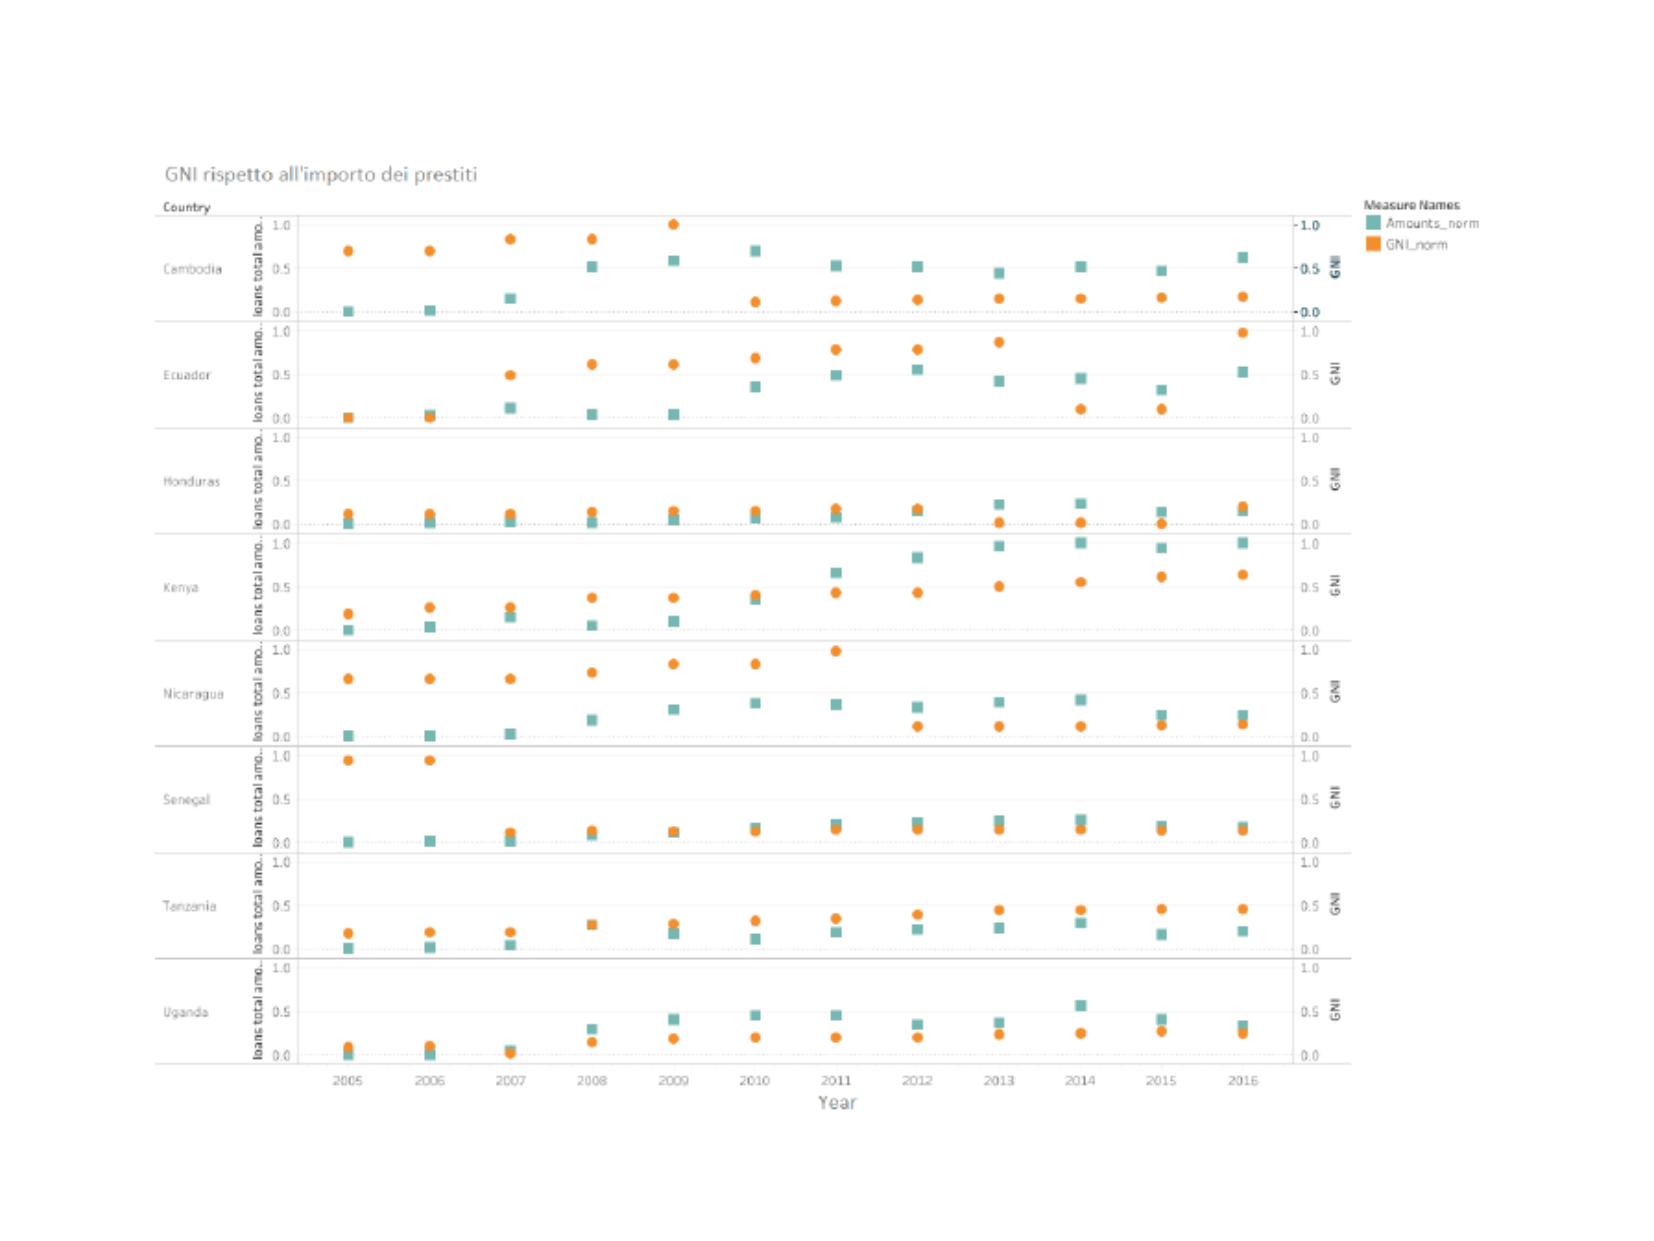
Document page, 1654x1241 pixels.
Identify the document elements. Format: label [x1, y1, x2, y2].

picture [124, 112, 1529, 1128]
